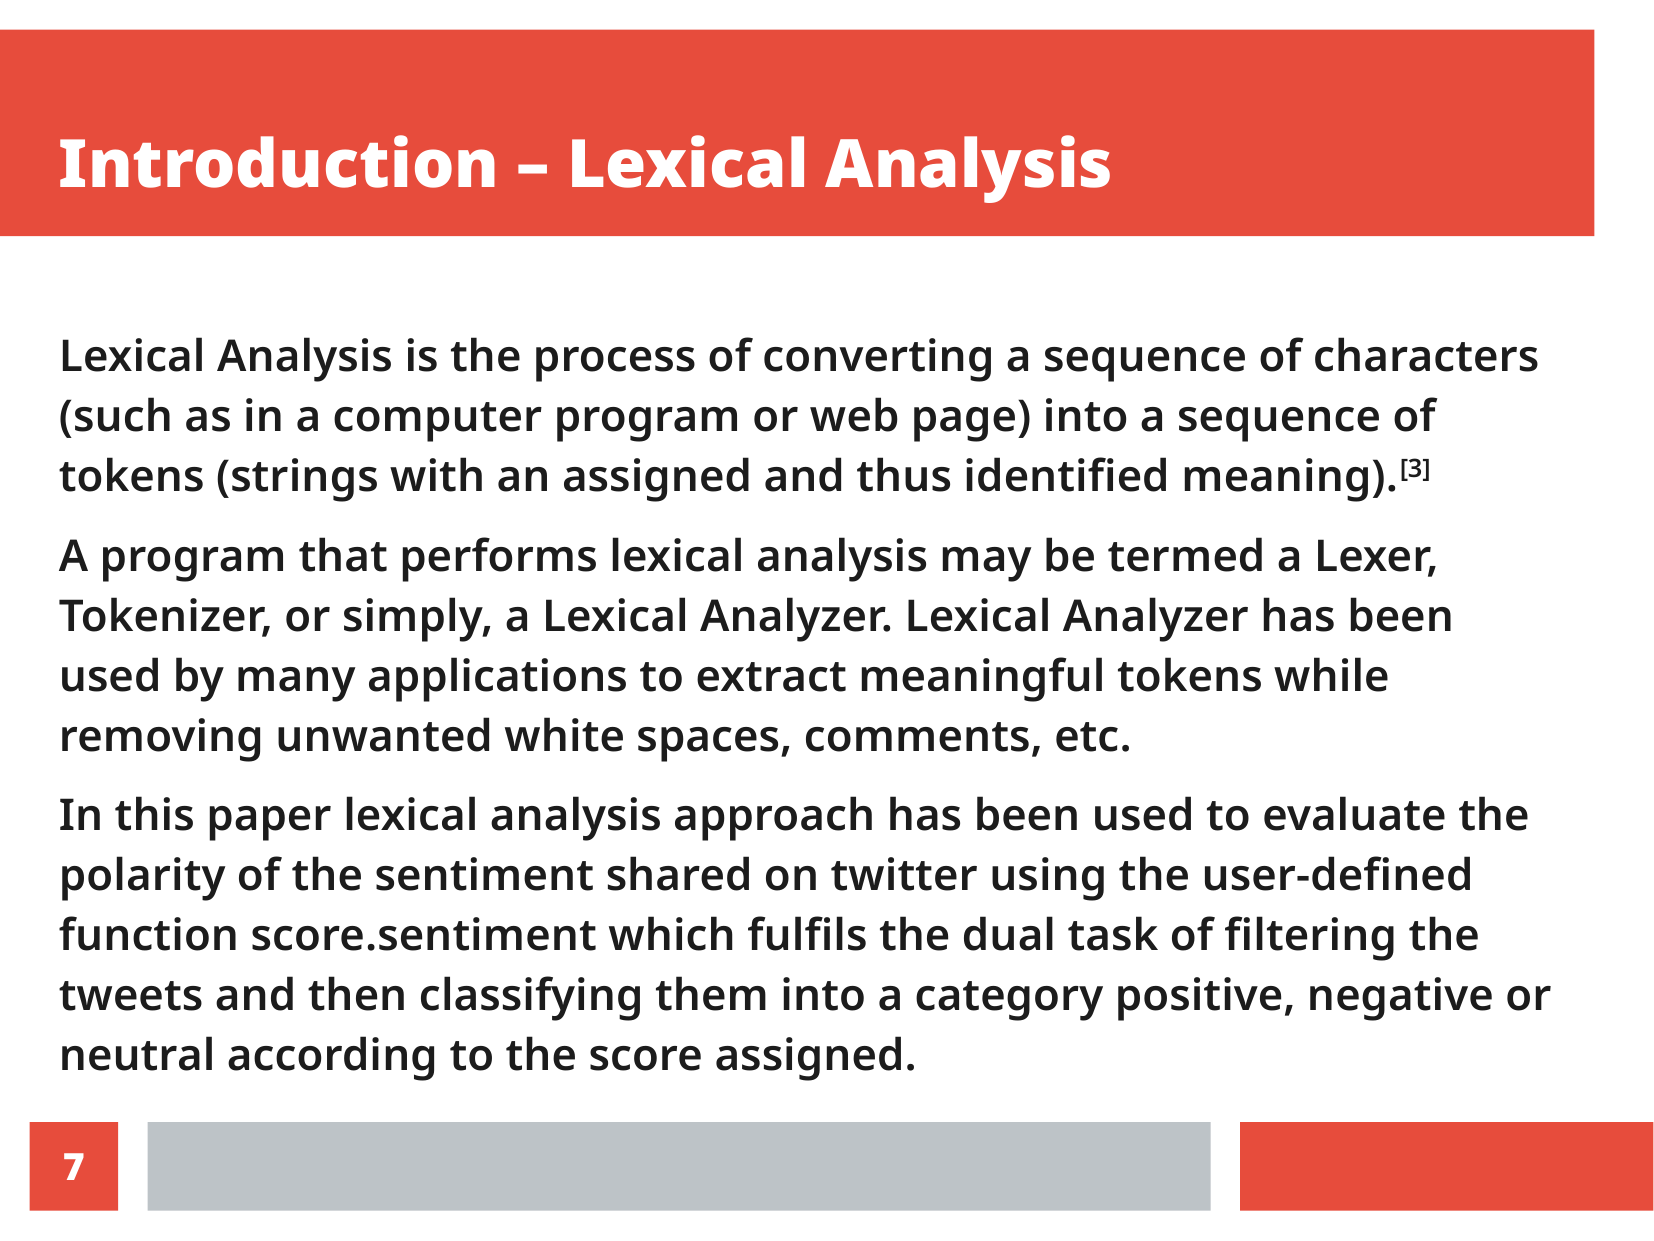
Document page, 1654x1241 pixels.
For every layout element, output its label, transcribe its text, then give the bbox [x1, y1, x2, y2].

list Lexical Analysis is the process of converting a sequence of characters (such as in a computer program or web page) into a sequence of tokens (strings with an assigned and thus identified meaning).[3] A program that performs lexical analysis may be termed a Lexer, Tokenizer, or simply, a Lexical Analyzer. Lexical Analyzer has been used by many applications to extract meaningful tokens while removing unwanted white spaces, comments, etc. In this paper lexical analysis approach has been used to evaluate the polarity of the sentiment shared on twitter using the user-defined function score.sentiment which fulfils the dual task of filtering the tweets and then classifying them into a category positive, negative or neutral according to the score assigned. [59, 324, 1565, 1093]
title Introduction – Lexical Analysis [59, 59, 1595, 207]
